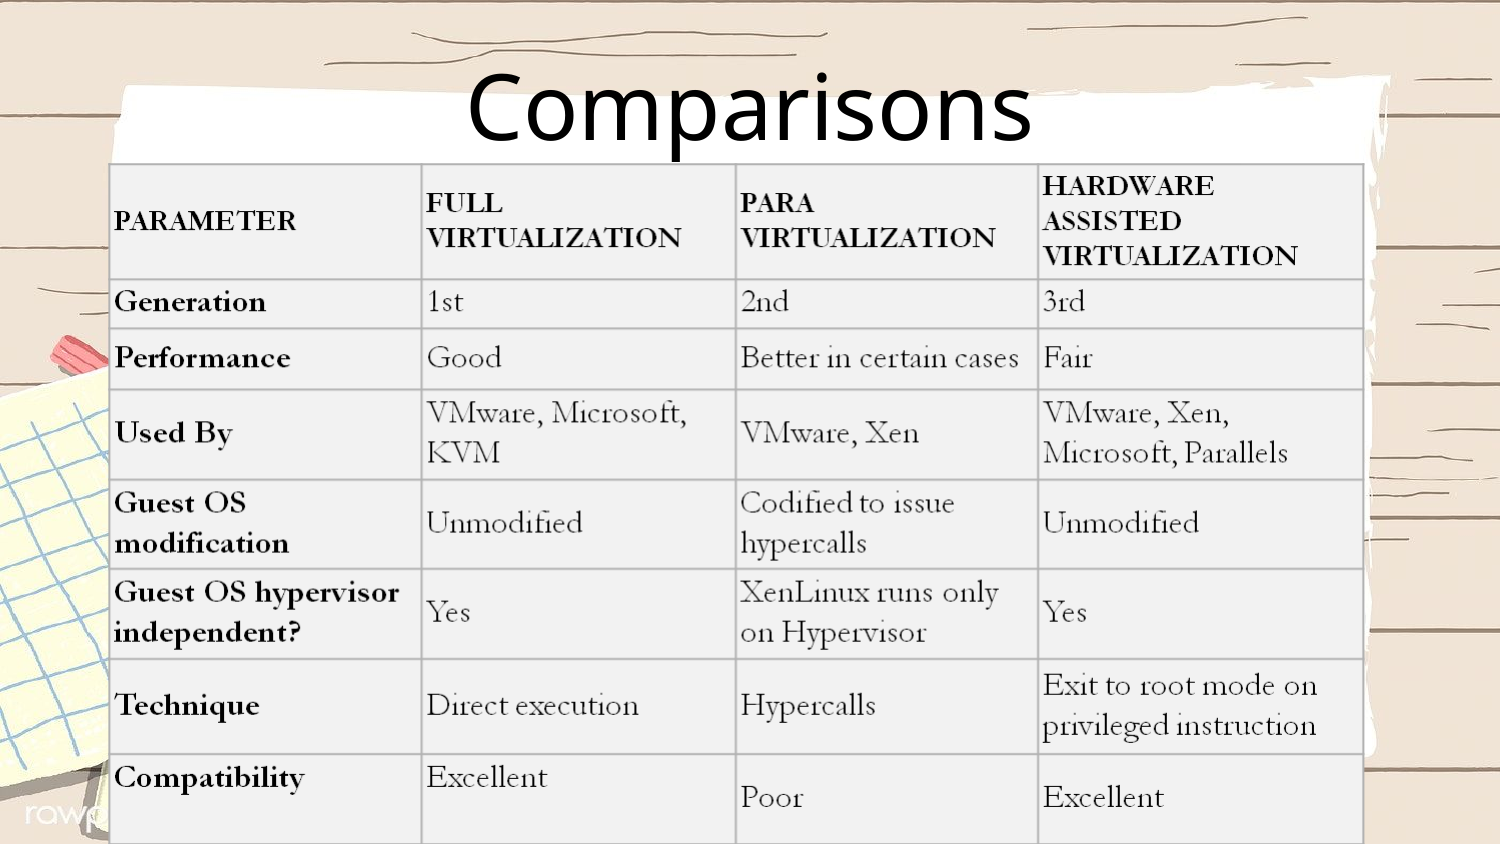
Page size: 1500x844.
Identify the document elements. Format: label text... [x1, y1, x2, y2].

title Comparisons [75, 33, 1426, 175]
picture [97, 153, 1376, 844]
